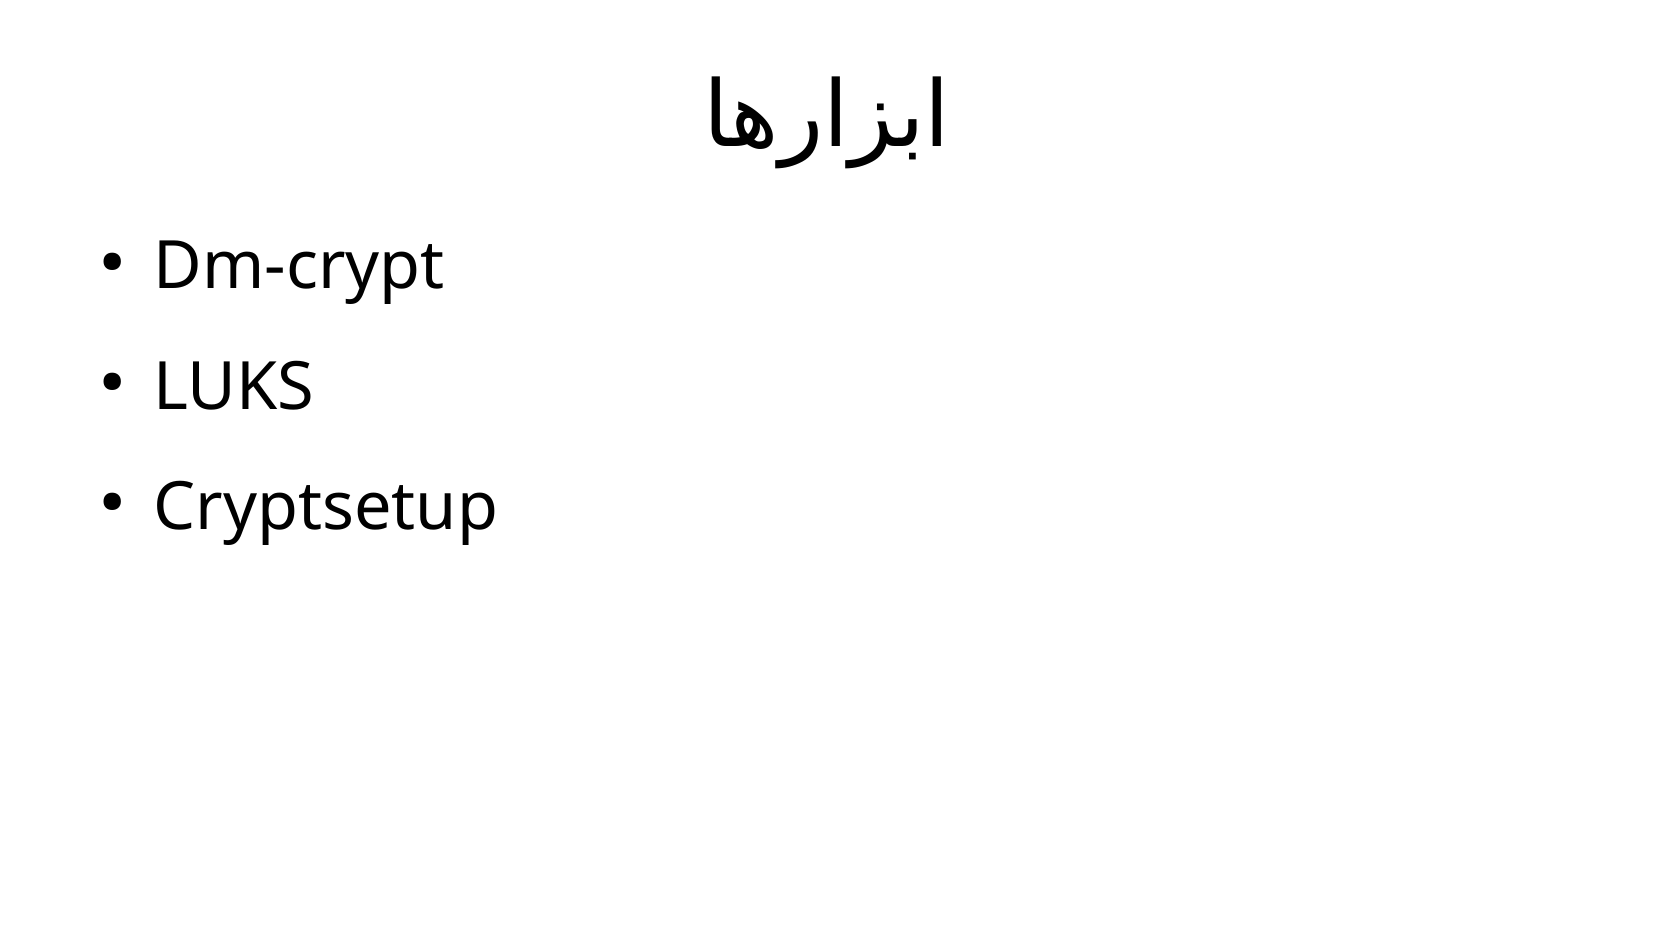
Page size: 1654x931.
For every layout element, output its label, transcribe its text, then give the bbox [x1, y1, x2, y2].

title ابزارها [82, 37, 1571, 193]
list Dm-crypt LUKS Cryptsetup [82, 217, 1571, 758]
